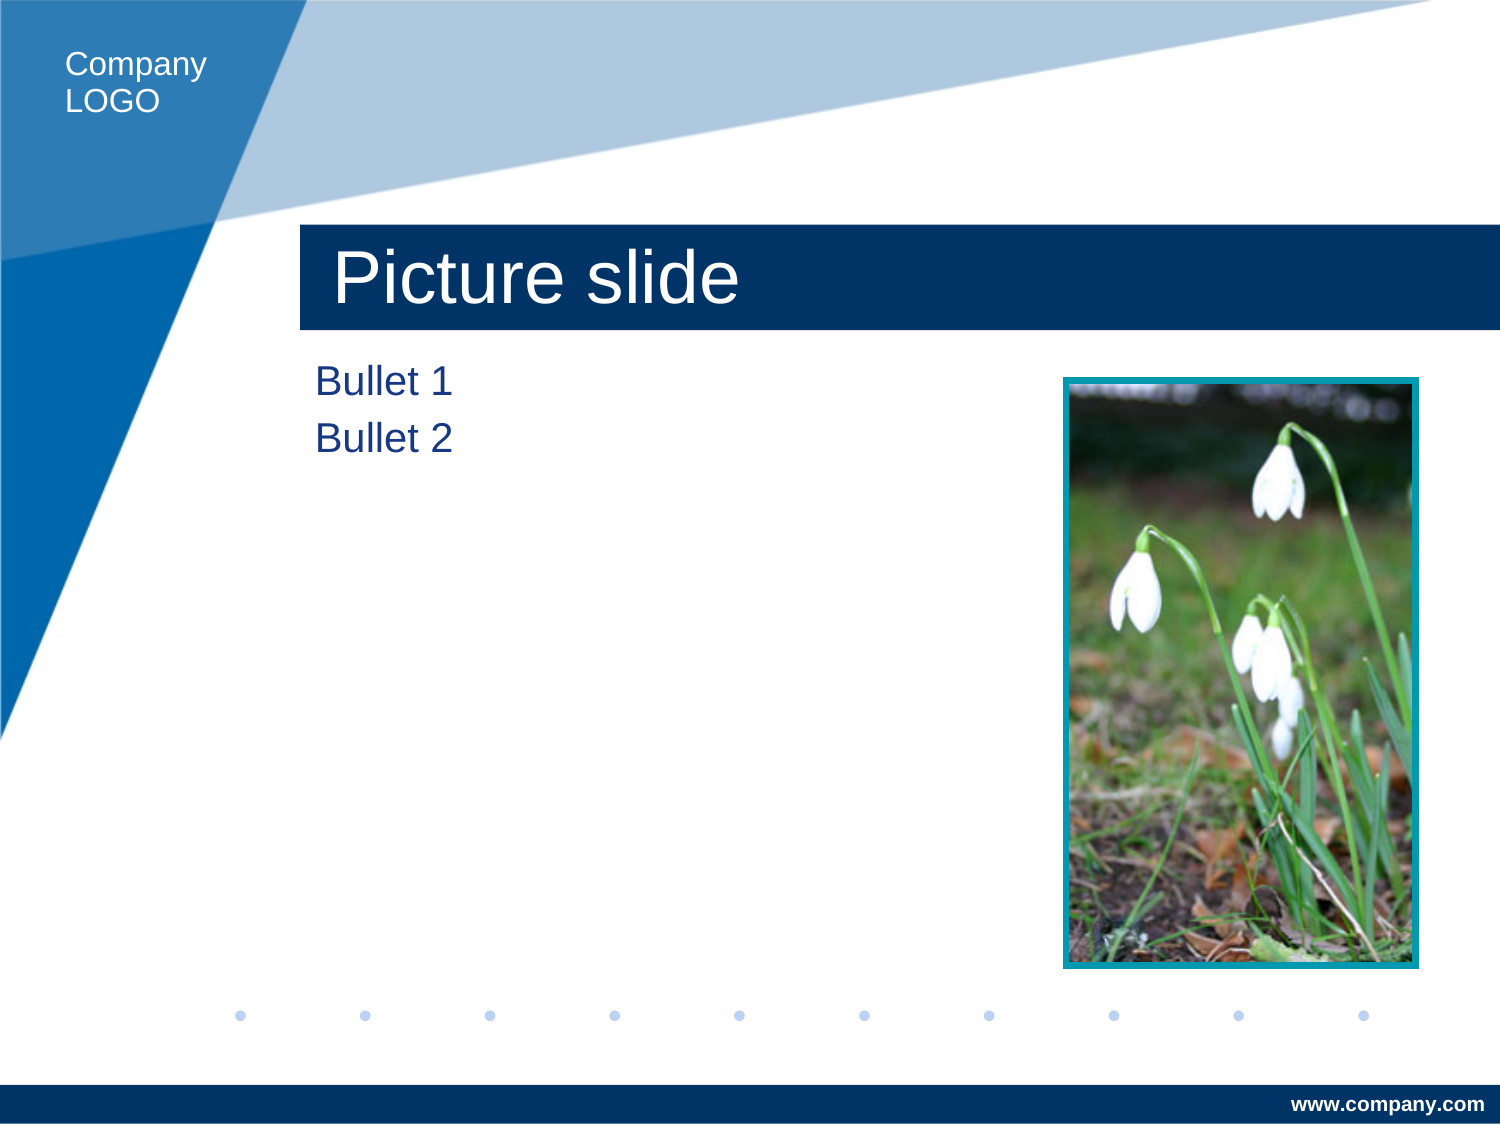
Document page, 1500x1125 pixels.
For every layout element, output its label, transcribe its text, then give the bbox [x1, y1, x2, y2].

picture [0, 0, 1500, 842]
picture [1069, 383, 1413, 963]
list Bullet 1 Bullet 2 [299, 350, 876, 1013]
title Picture slide [300, 224, 1500, 331]
